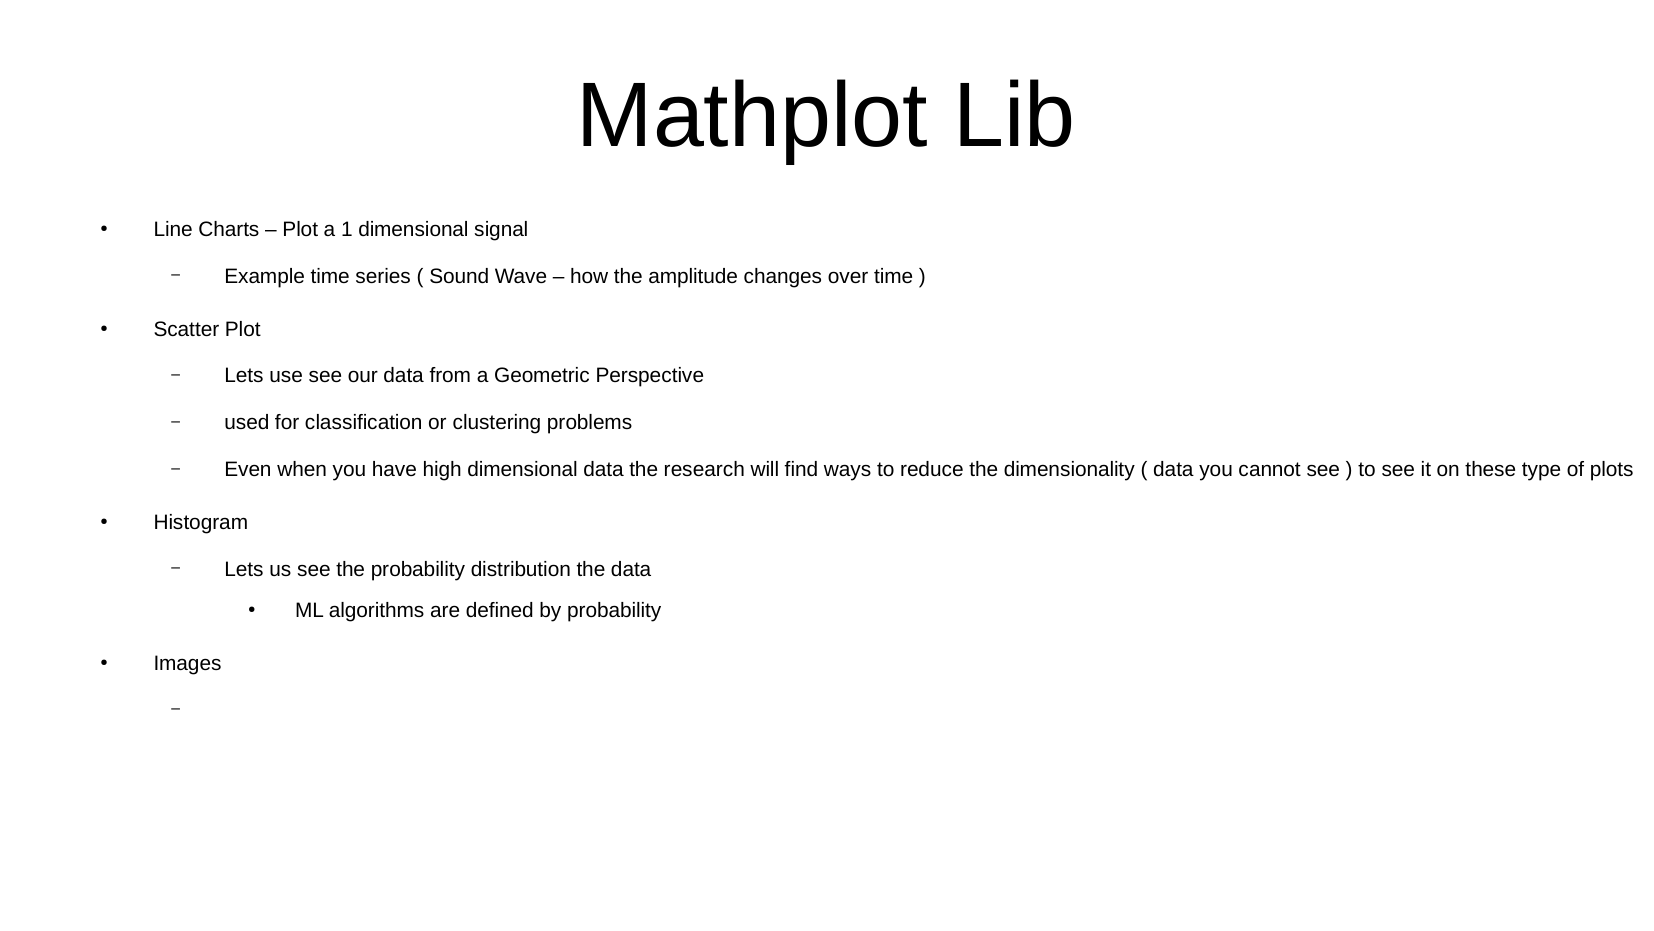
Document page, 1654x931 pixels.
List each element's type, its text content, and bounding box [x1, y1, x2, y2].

title Mathplot Lib [82, 37, 1571, 193]
list Line Charts – Plot a 1 dimensional signal Example time series ( Sound Wave – how the amplitude changes over time ) Scatter Plot Lets use see our data from a Geometric Perspective used for classification or clustering problems Even when you have high dimensional data the research will find ways to reduce the dimensionality ( data you cannot see ) to see it on these type of plots Histogram Lets us see the probability distribution the data ML algorithms are defined by probability Images [82, 217, 1636, 901]
